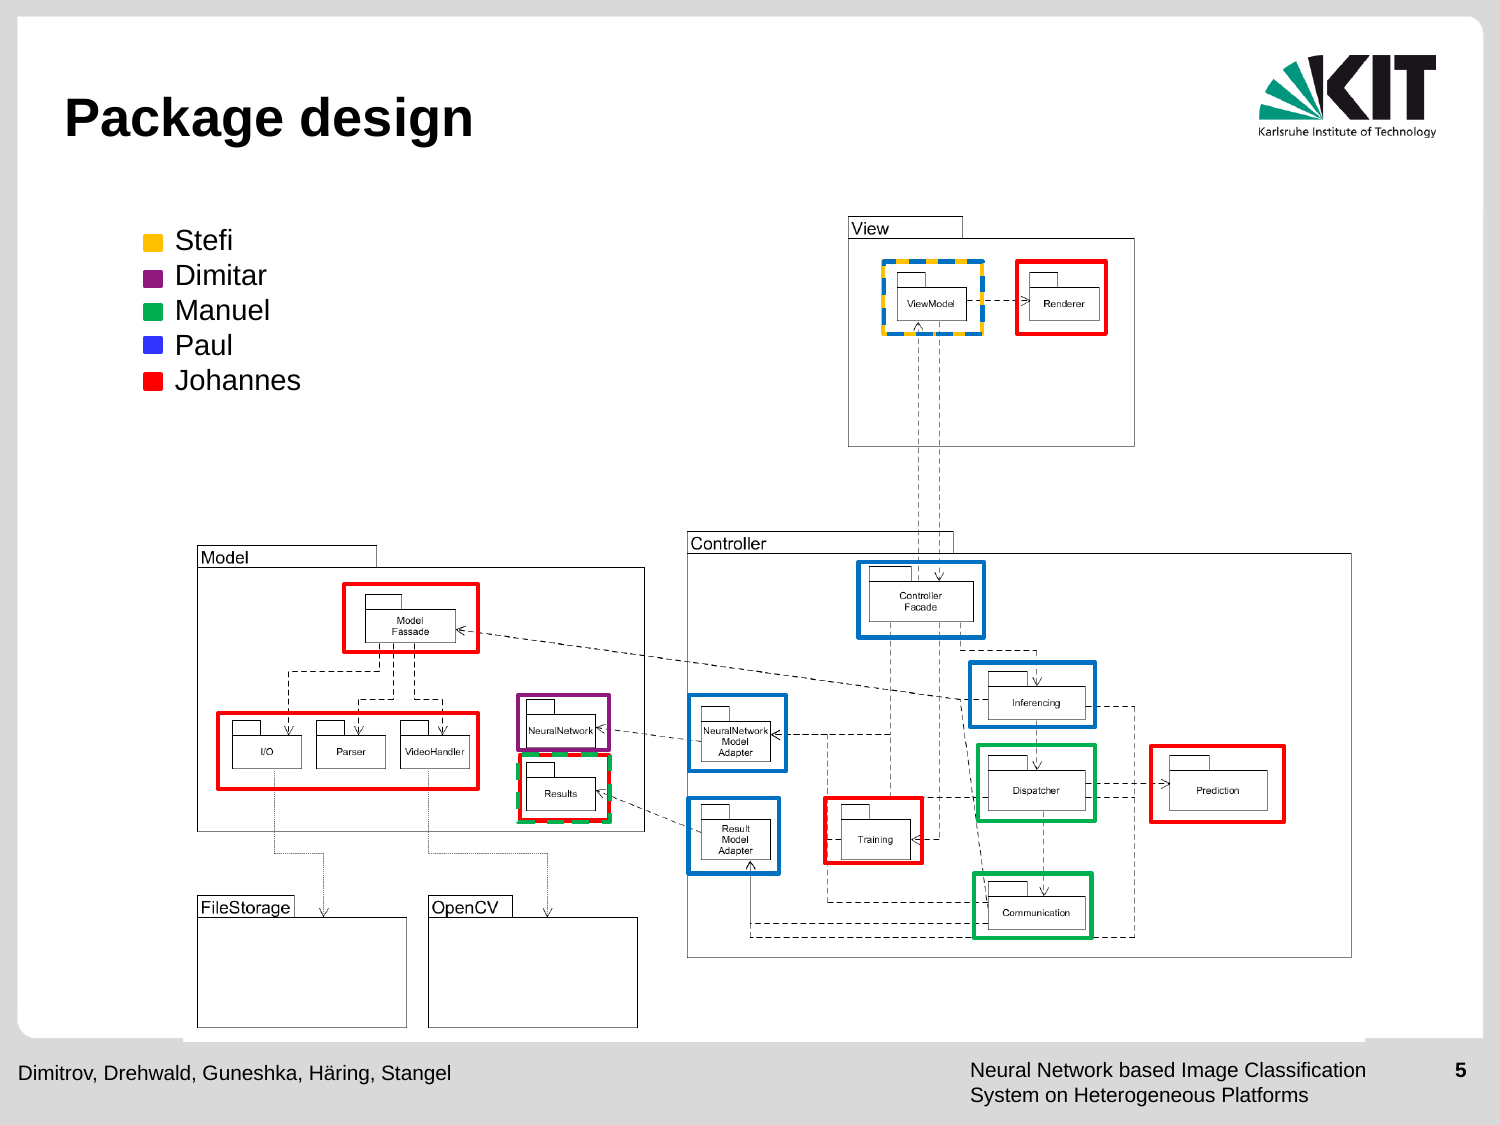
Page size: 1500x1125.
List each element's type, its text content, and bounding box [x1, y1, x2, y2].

slide_number <number> [1416, 1057, 1467, 1117]
footer Dimitrov, Drehwald, Guneshka, Häring, Stangel [18, 1059, 934, 1119]
picture [0, 0, 1500, 1125]
text_box Stefi Dimitar Manuel Paul Johannes [159, 213, 513, 404]
text_box [144, 236, 162, 251]
text_box [144, 337, 161, 352]
text_box [144, 272, 161, 287]
title Package design [64, 54, 1198, 147]
text_box [144, 374, 162, 389]
text_box [145, 305, 162, 320]
slide_number Neural Network based Image Classification System on Heterogeneous Platforms [970, 1057, 1380, 1117]
